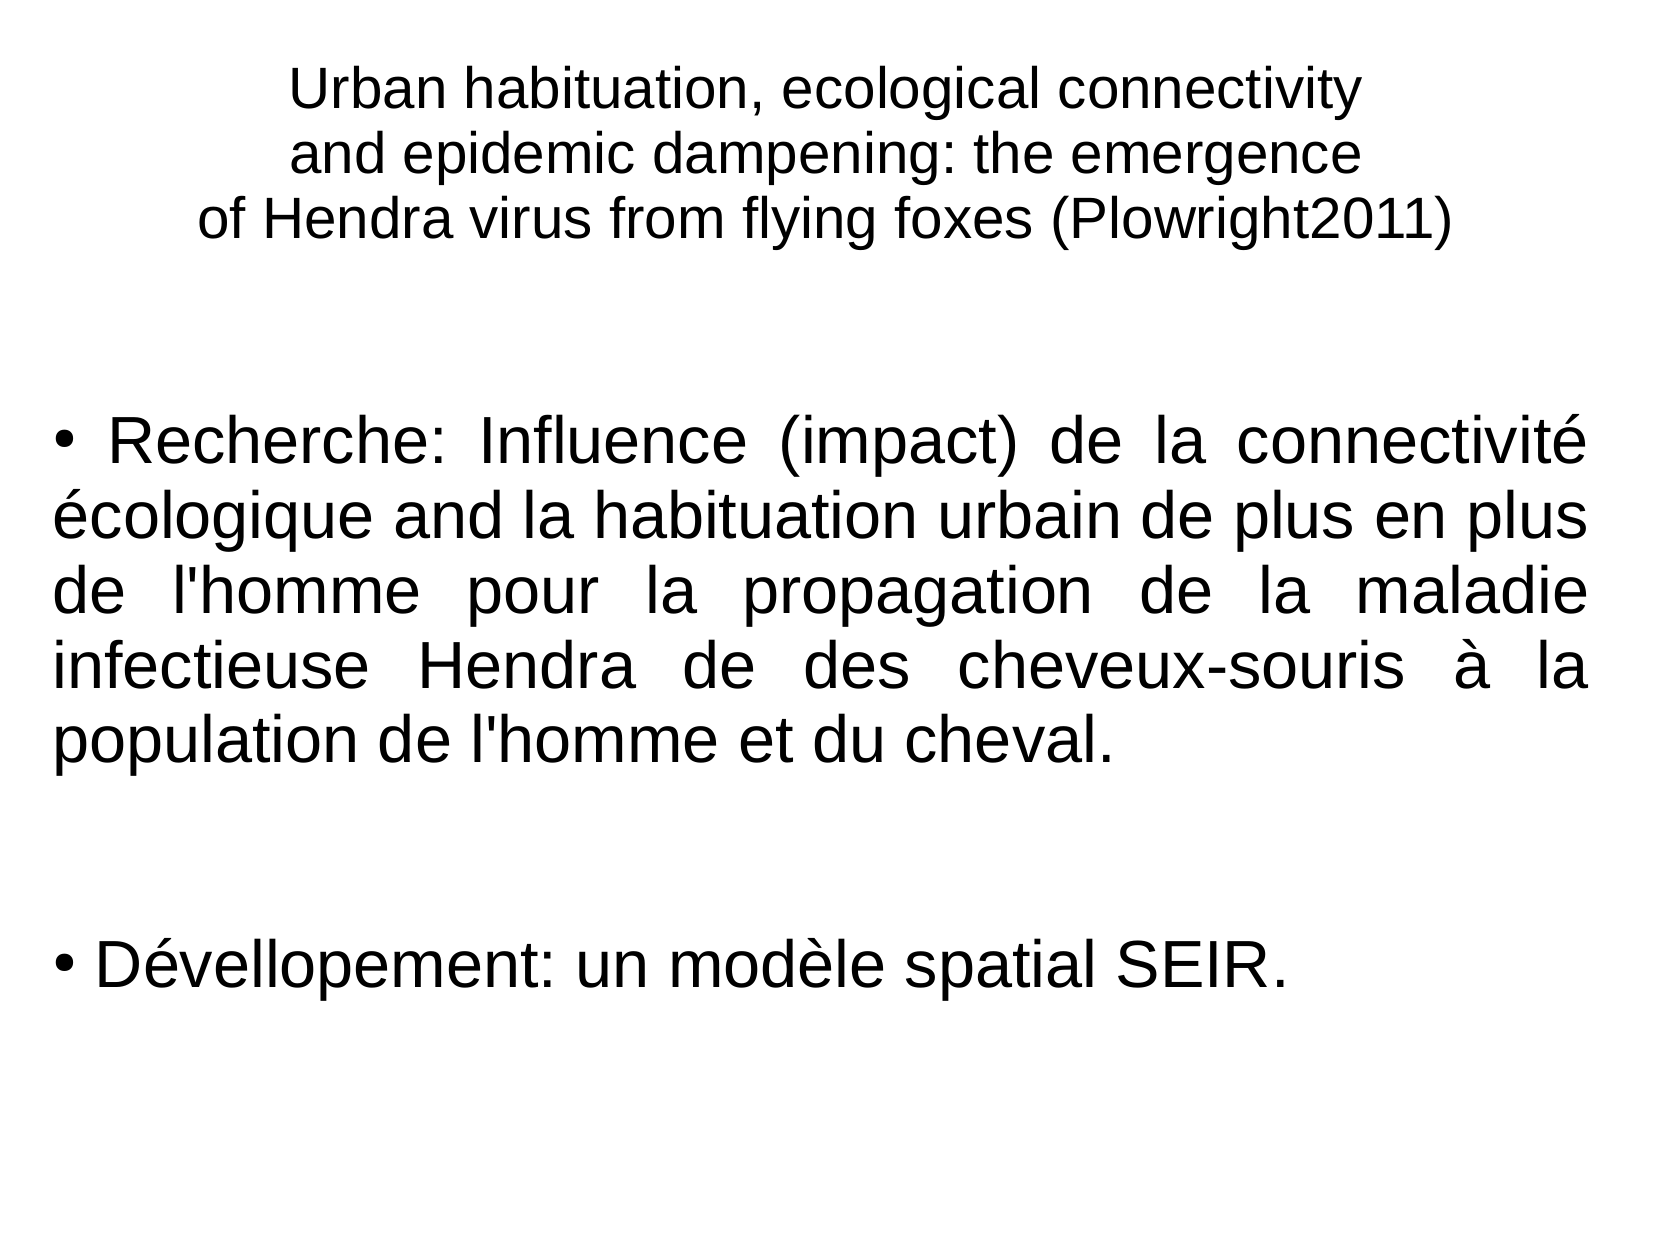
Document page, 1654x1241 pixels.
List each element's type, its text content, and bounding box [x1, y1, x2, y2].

title Urban habituation, ecological connectivity and epidemic dampening: the emergence of Hendra virus from flying foxes (Plowright2011) [82, 49, 1571, 257]
subtitle Recherche: Influence (impact) de la connectivité écologique and la habituation urbain de plus en plus de l'homme pour la propagation de la maladie infectieuse Hendra de des cheveux-souris à la population de l'homme et du cheval. Dévellopement: un modèle spatial SEIR. [52, 360, 1591, 1120]
